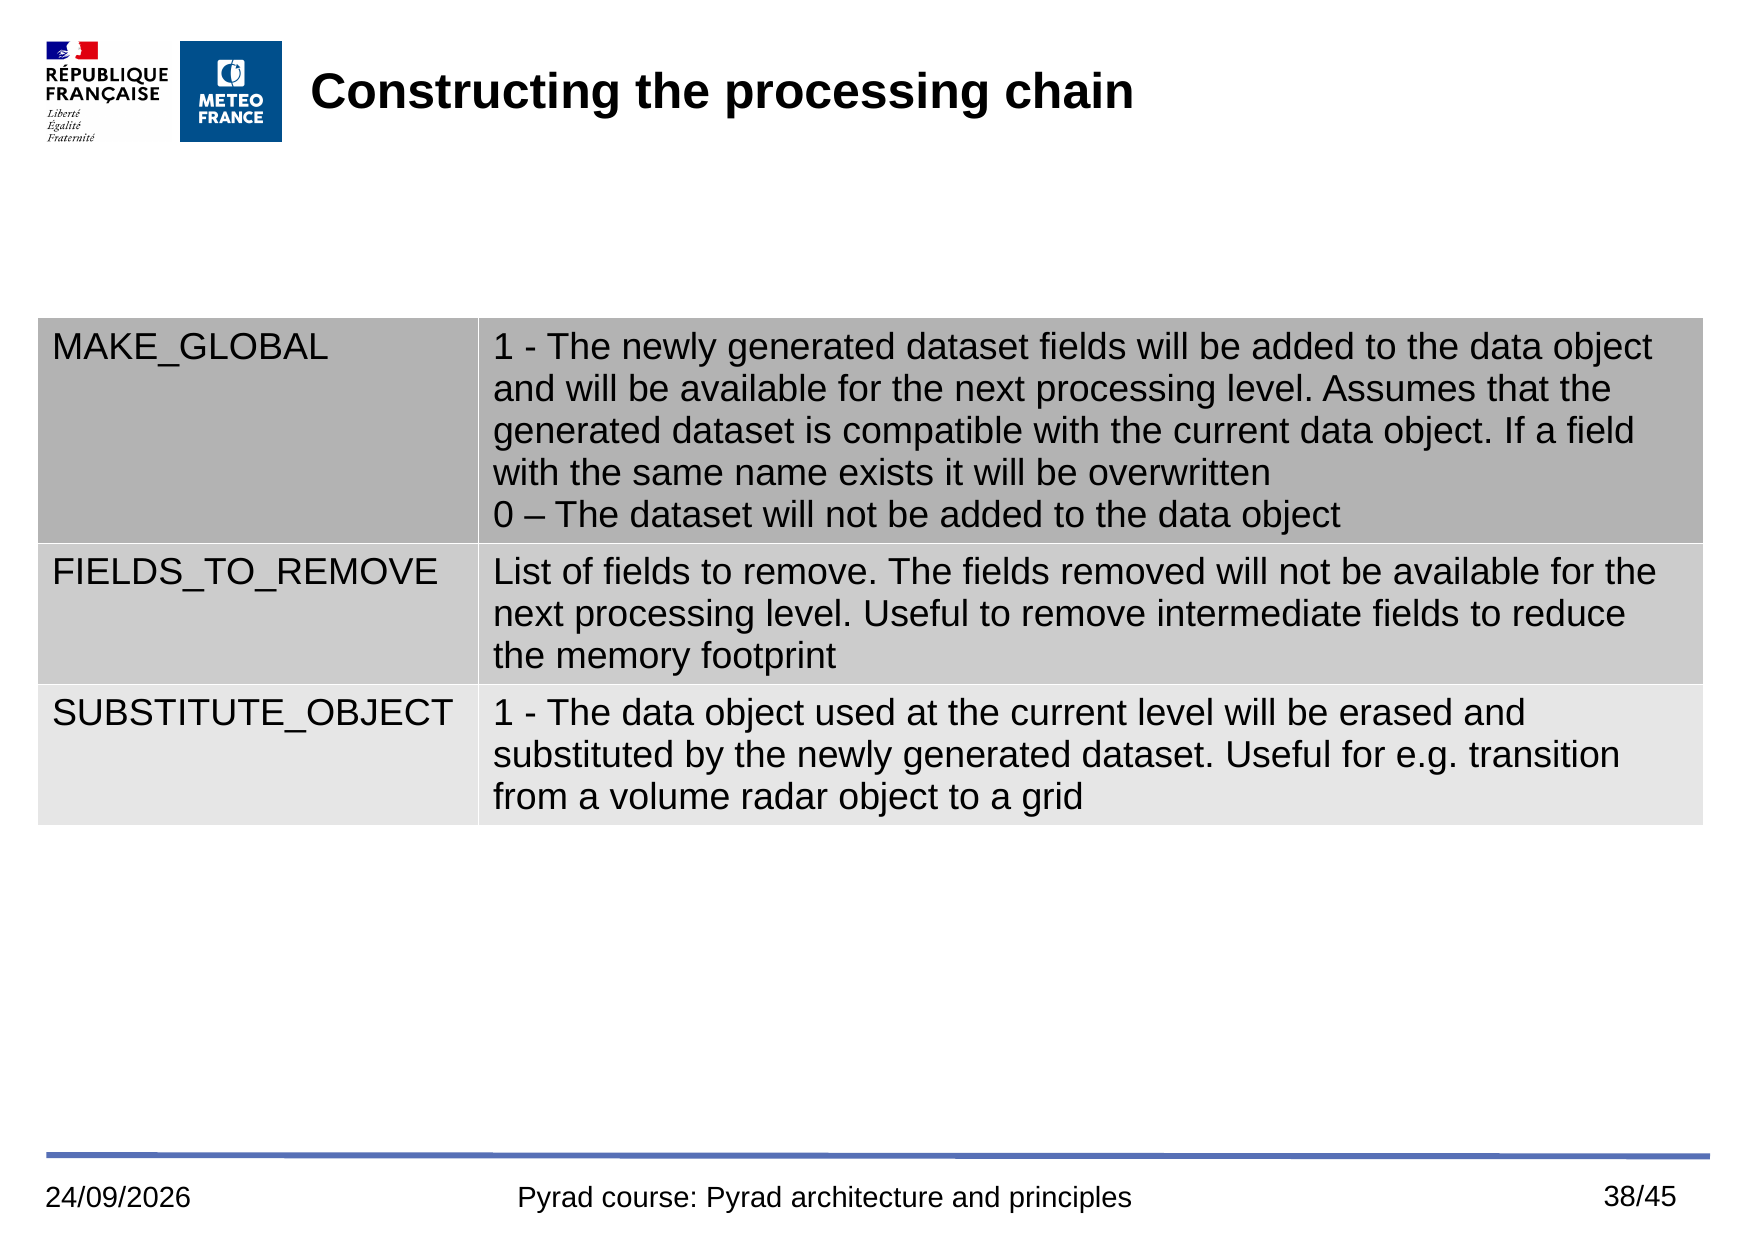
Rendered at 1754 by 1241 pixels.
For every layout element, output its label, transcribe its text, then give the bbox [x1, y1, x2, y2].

table_cell List of fields to remove. The fields removed will not be available for the next processing level. Useful to remove intermediate fields to reduce the memory footprint [479, 544, 1703, 684]
picture [46, 41, 172, 142]
table_cell FIELDS_TO_REMOVE [38, 544, 478, 684]
table_header MAKE_GLOBAL [38, 318, 478, 543]
picture [180, 41, 282, 142]
table_cell SUBSTITUTE_OBJECT [38, 685, 478, 825]
title Constructing the processing chain [310, 40, 1697, 142]
table_cell 1 - The data object used at the current level will be erased and substituted by the newly generated dataset. Useful for e.g. transition from a volume radar object to a grid [479, 685, 1703, 825]
table_header 1 - The newly generated dataset fields will be added to the data object and will be available for the next processing level. Assumes that the generated dataset is compatible with the current data object. If a field with the same name exists it will be overwritten 0 – The dataset will not be added to the data object [479, 318, 1703, 543]
